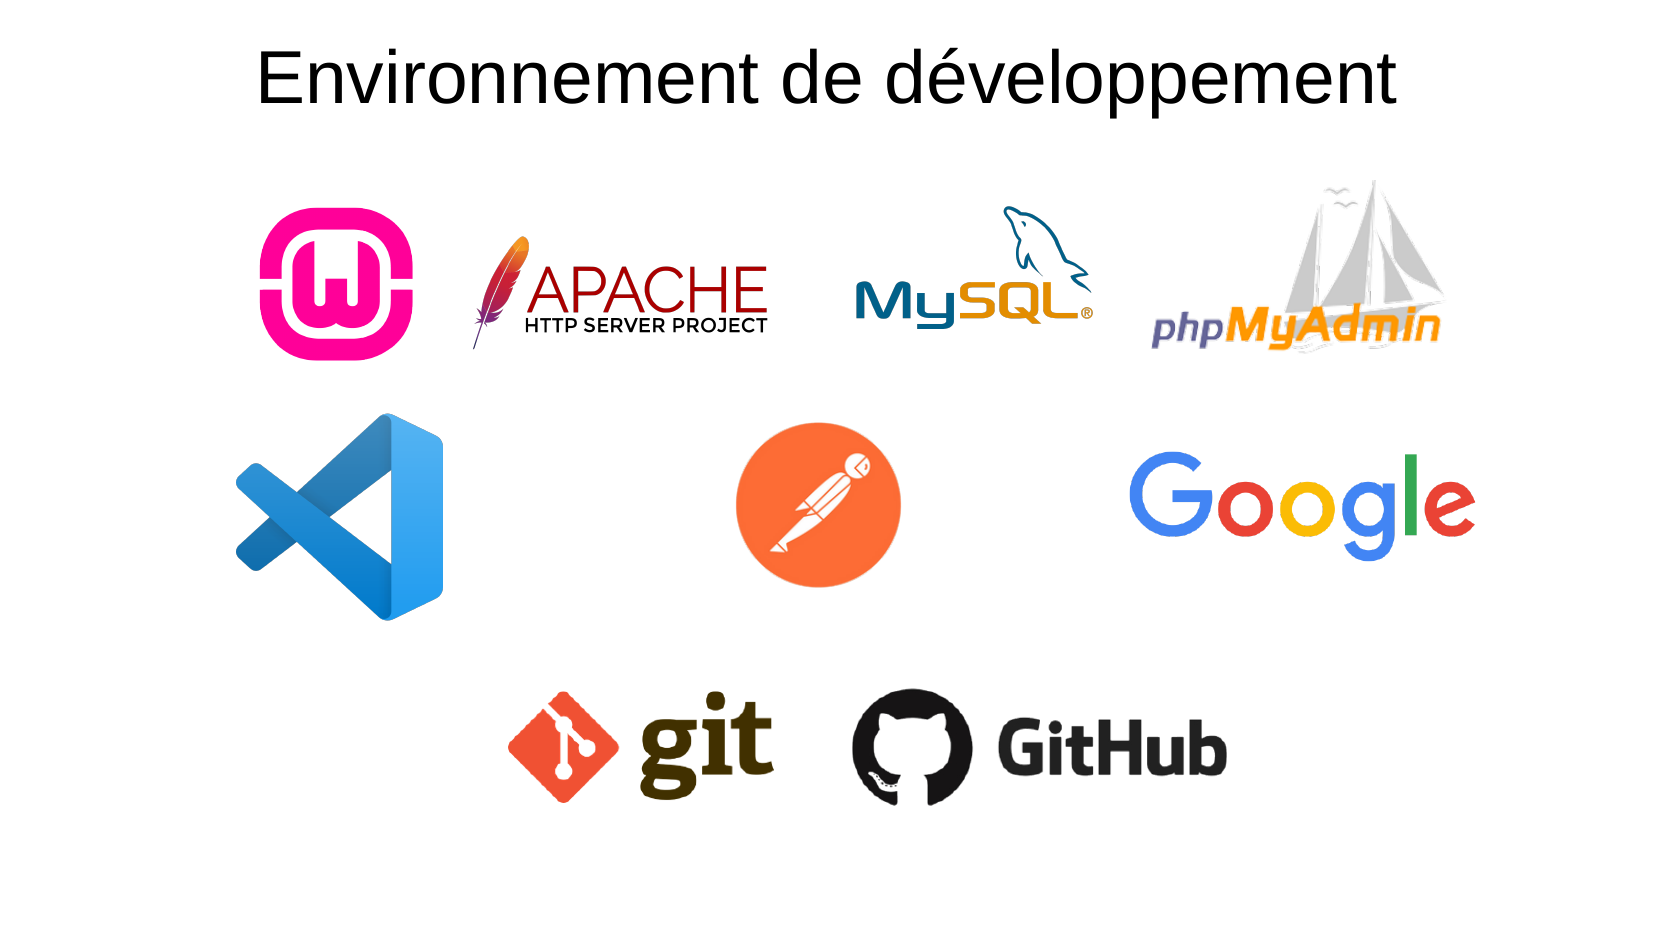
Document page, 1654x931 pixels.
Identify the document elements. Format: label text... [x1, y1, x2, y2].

picture [472, 236, 1506, 857]
picture [236, 413, 443, 621]
picture [1151, 180, 1447, 355]
picture [258, 206, 414, 362]
picture [856, 206, 1093, 329]
title Environnement de développement [82, 0, 1571, 156]
